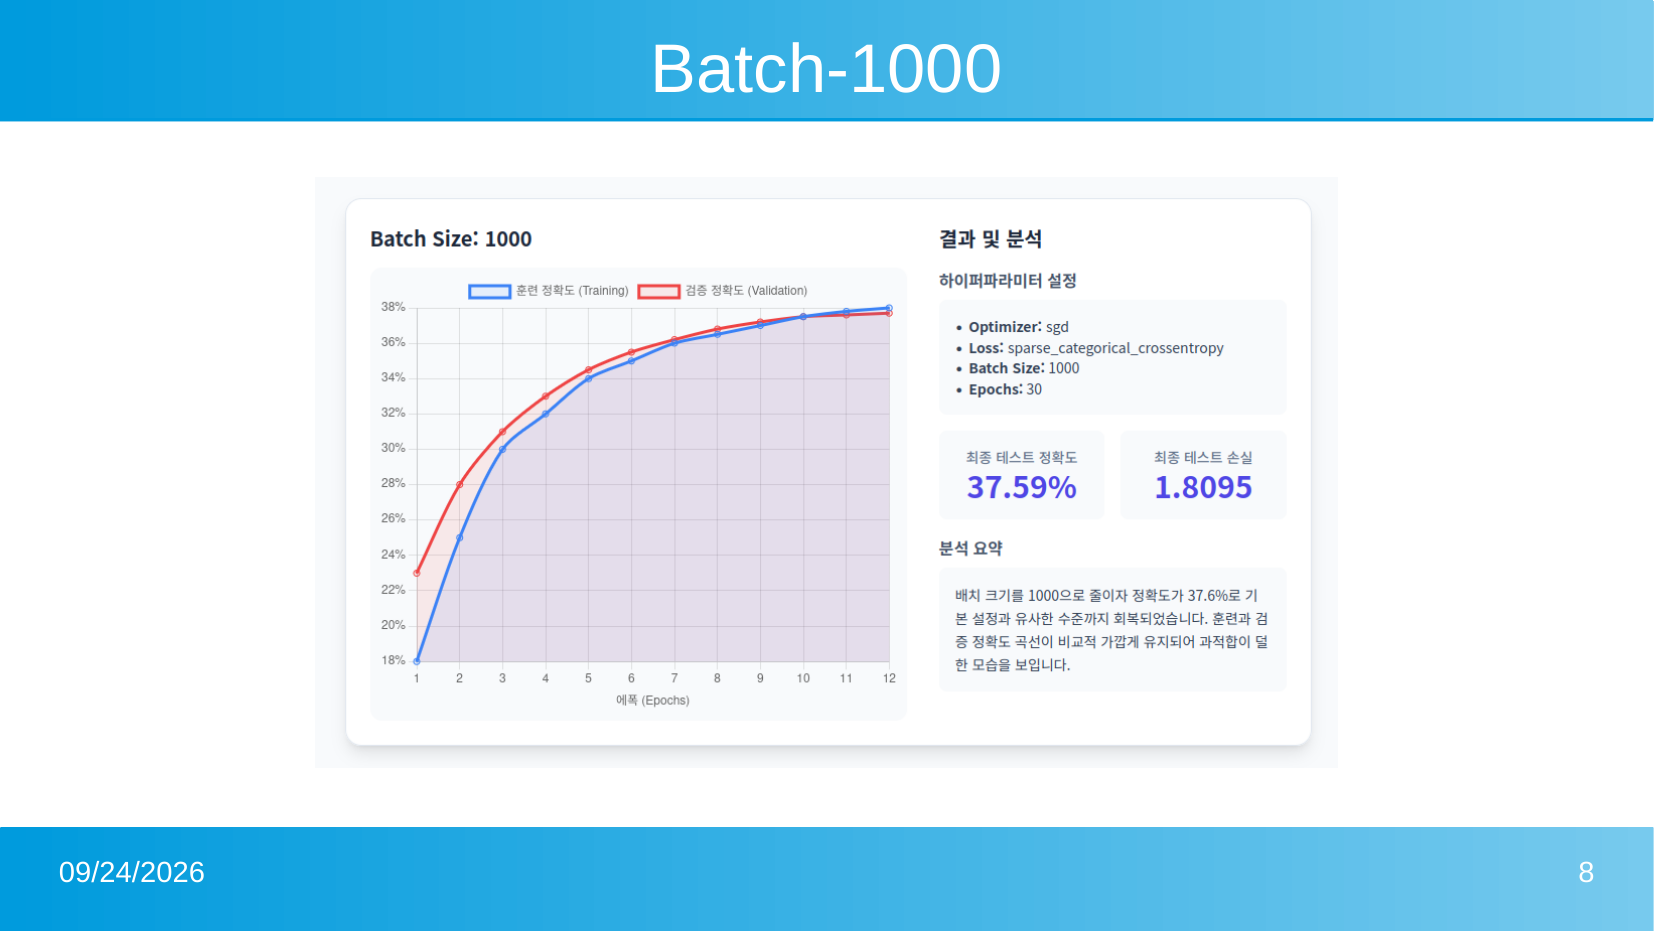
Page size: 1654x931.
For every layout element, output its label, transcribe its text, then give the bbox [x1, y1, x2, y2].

title Batch-1000 [59, 29, 1595, 108]
picture [315, 177, 1338, 768]
